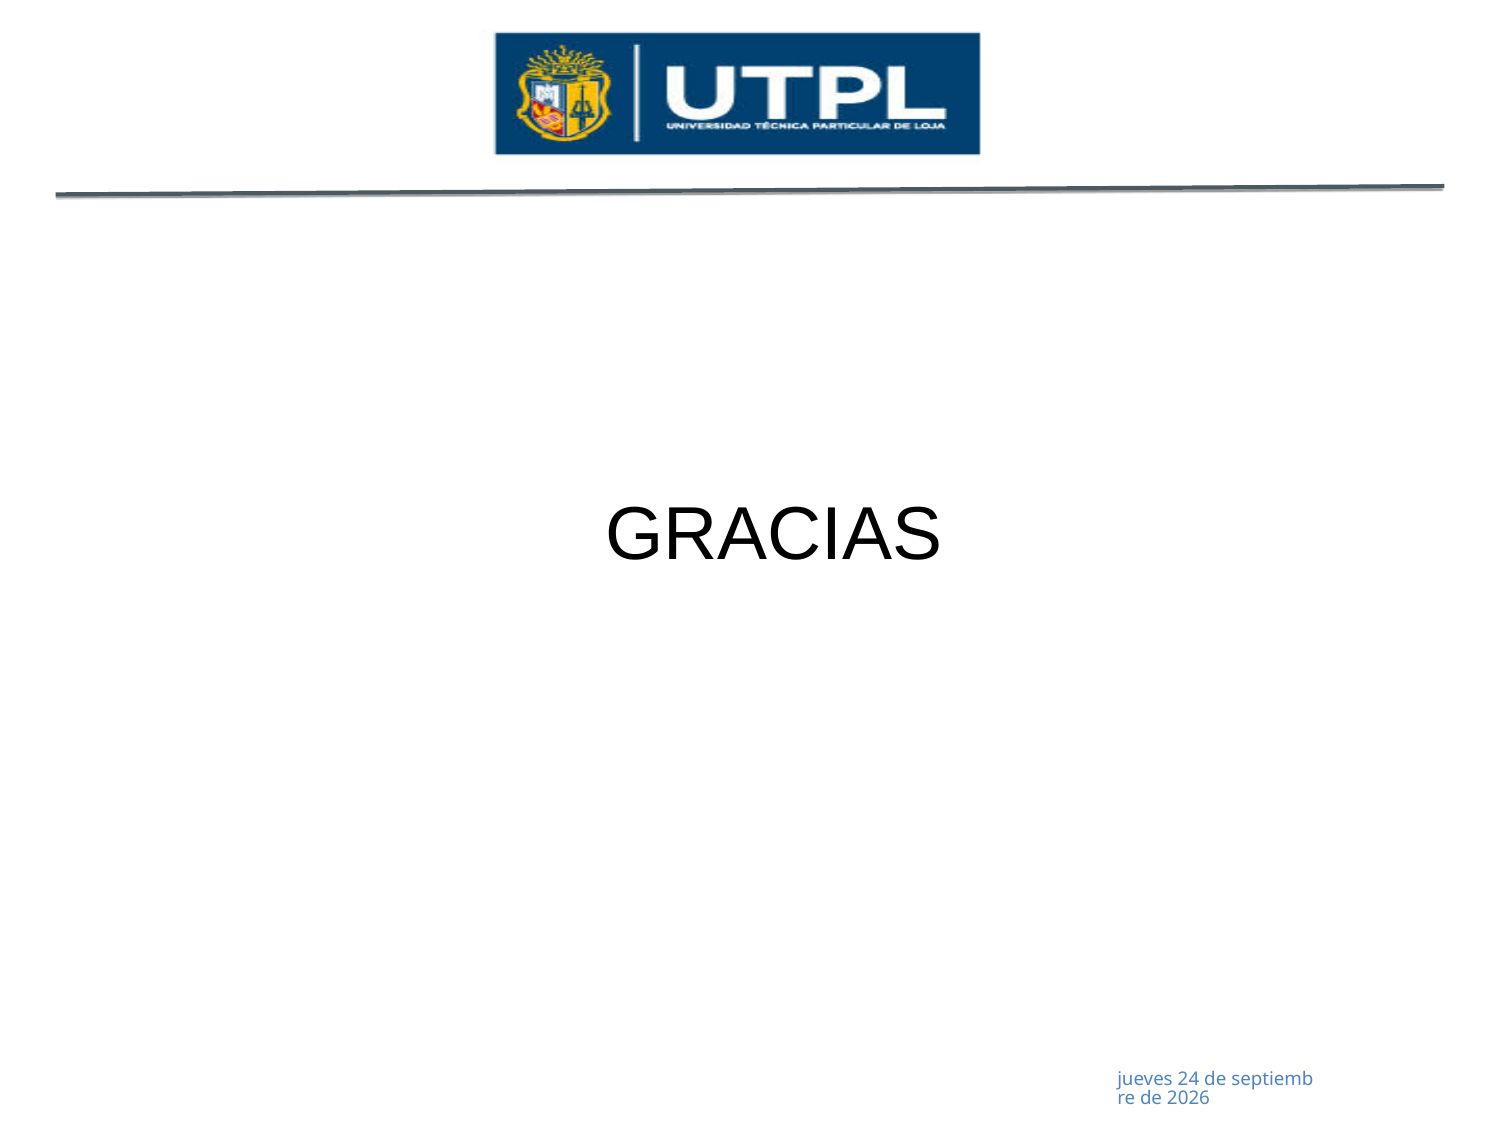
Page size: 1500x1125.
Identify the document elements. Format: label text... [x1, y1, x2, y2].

text_box GRACIAS [460, 484, 1087, 584]
picture [413, 19, 1064, 166]
